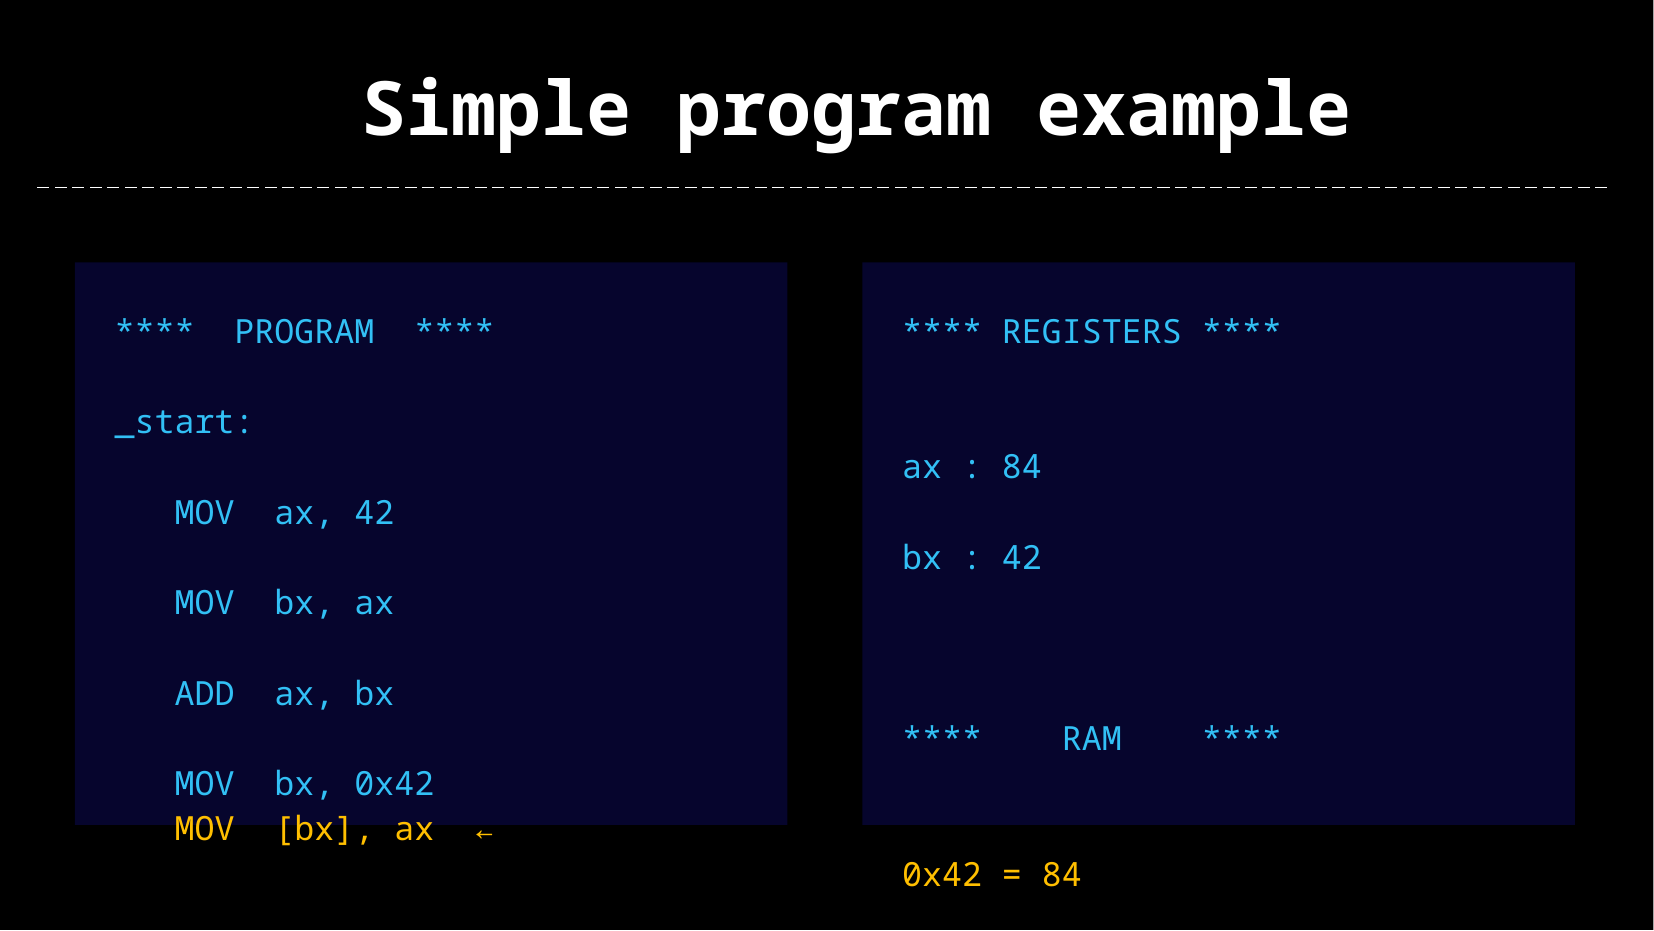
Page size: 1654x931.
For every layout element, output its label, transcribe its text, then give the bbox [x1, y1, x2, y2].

subtitle **** REGISTERS **** ax : 84 bx : 42 **** RAM **** 0x42 = 84 [902, 262, 1536, 802]
title Simple program example [112, 24, 1601, 188]
text_box [199, 819, 209, 825]
text_box [74, 262, 788, 825]
text_box **** PROGRAM **** _start: MOV ax, 42 MOV bx, ax ADD ax, bx MOV bx, 0x42 MOV [bx], ax ← [114, 262, 748, 802]
text_box [862, 262, 1575, 825]
